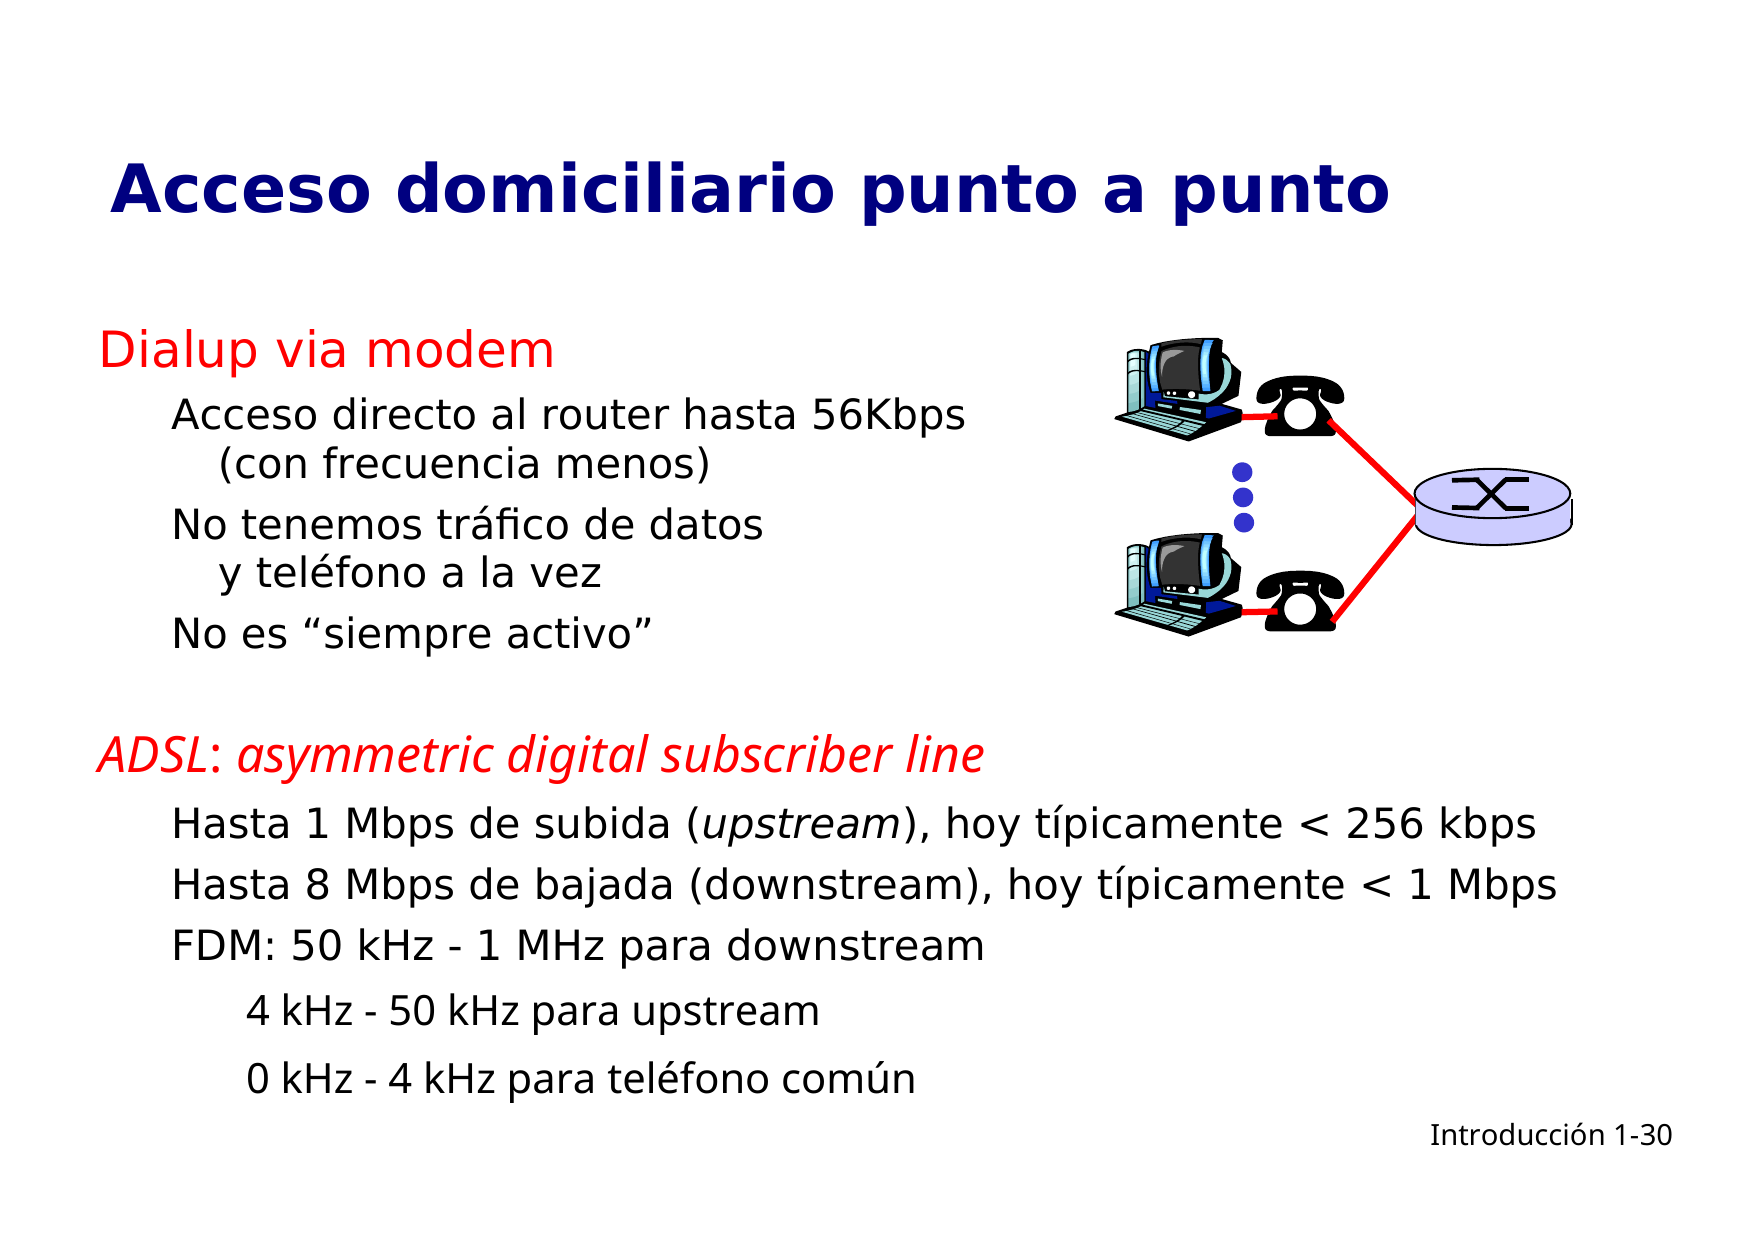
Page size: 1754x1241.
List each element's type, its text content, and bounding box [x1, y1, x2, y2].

list Dialup via modem Acceso directo al router hasta 56Kbps (con frecuencia menos) No tenemos tráfico de datos y teléfono a la vez No es “siempre activo” ADSL: asymmetric digital subscriber line Hasta 1 Mbps de subida (upstream), hoy típicamente < 256 kbps Hasta 8 Mbps de bajada (downstream), hoy típicamente < 1 Mbps FDM: 50 kHz - 1 MHz para downstream 4 kHz - 50 kHz para upstream 0 kHz - 4 kHz para teléfono común [96, 320, 1672, 1110]
title Acceso domiciliario punto a punto [96, 78, 1672, 301]
